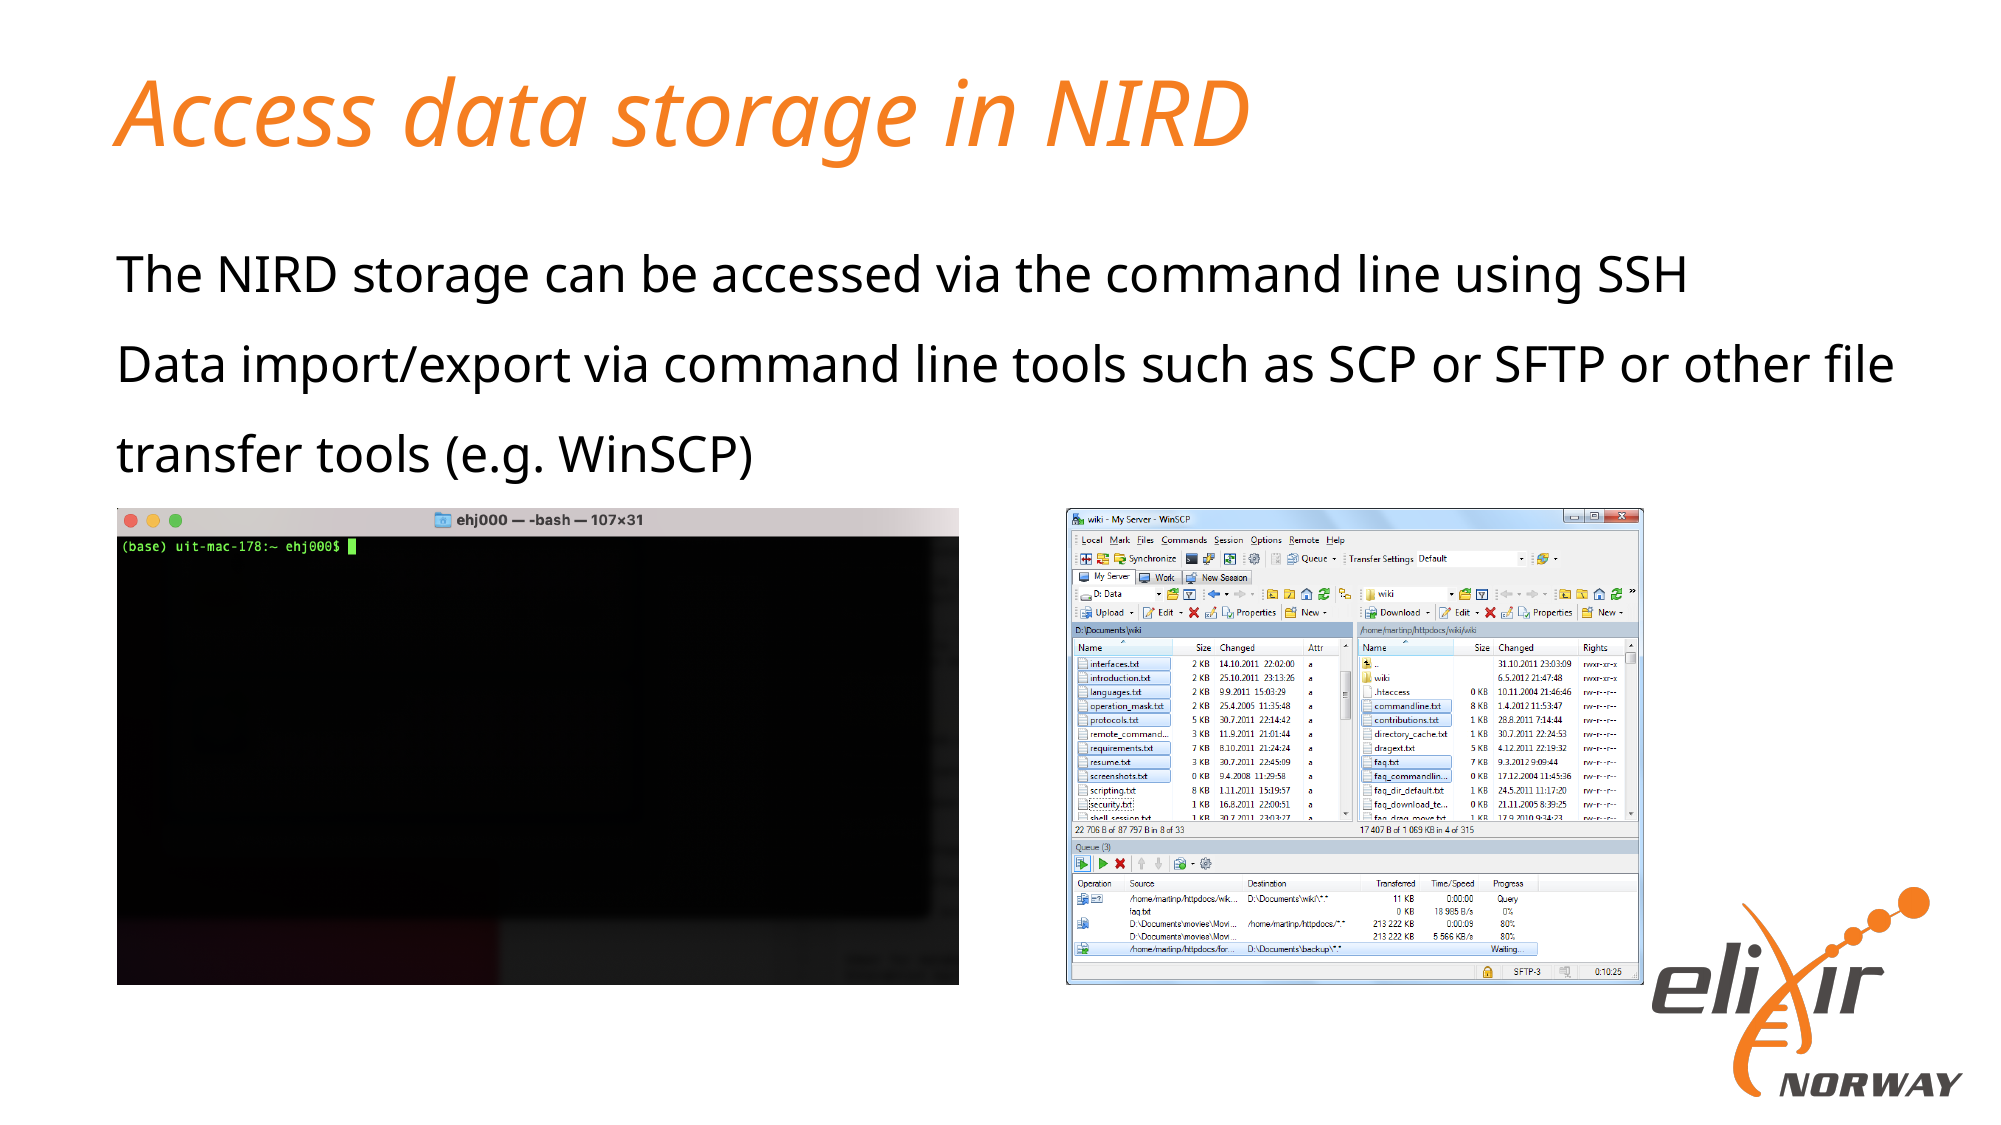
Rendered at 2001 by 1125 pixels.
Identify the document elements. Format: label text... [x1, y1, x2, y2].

title Access data storage in NIRD [117, 54, 1902, 161]
picture [1066, 508, 1644, 985]
list The NIRD storage can be accessed via the command line using SSH Data import/export via command line tools such as SCP or SFTP or other file transfer tools (e.g. WinSCP) [116, 212, 1900, 927]
picture [1652, 887, 1963, 1097]
picture [117, 508, 959, 985]
